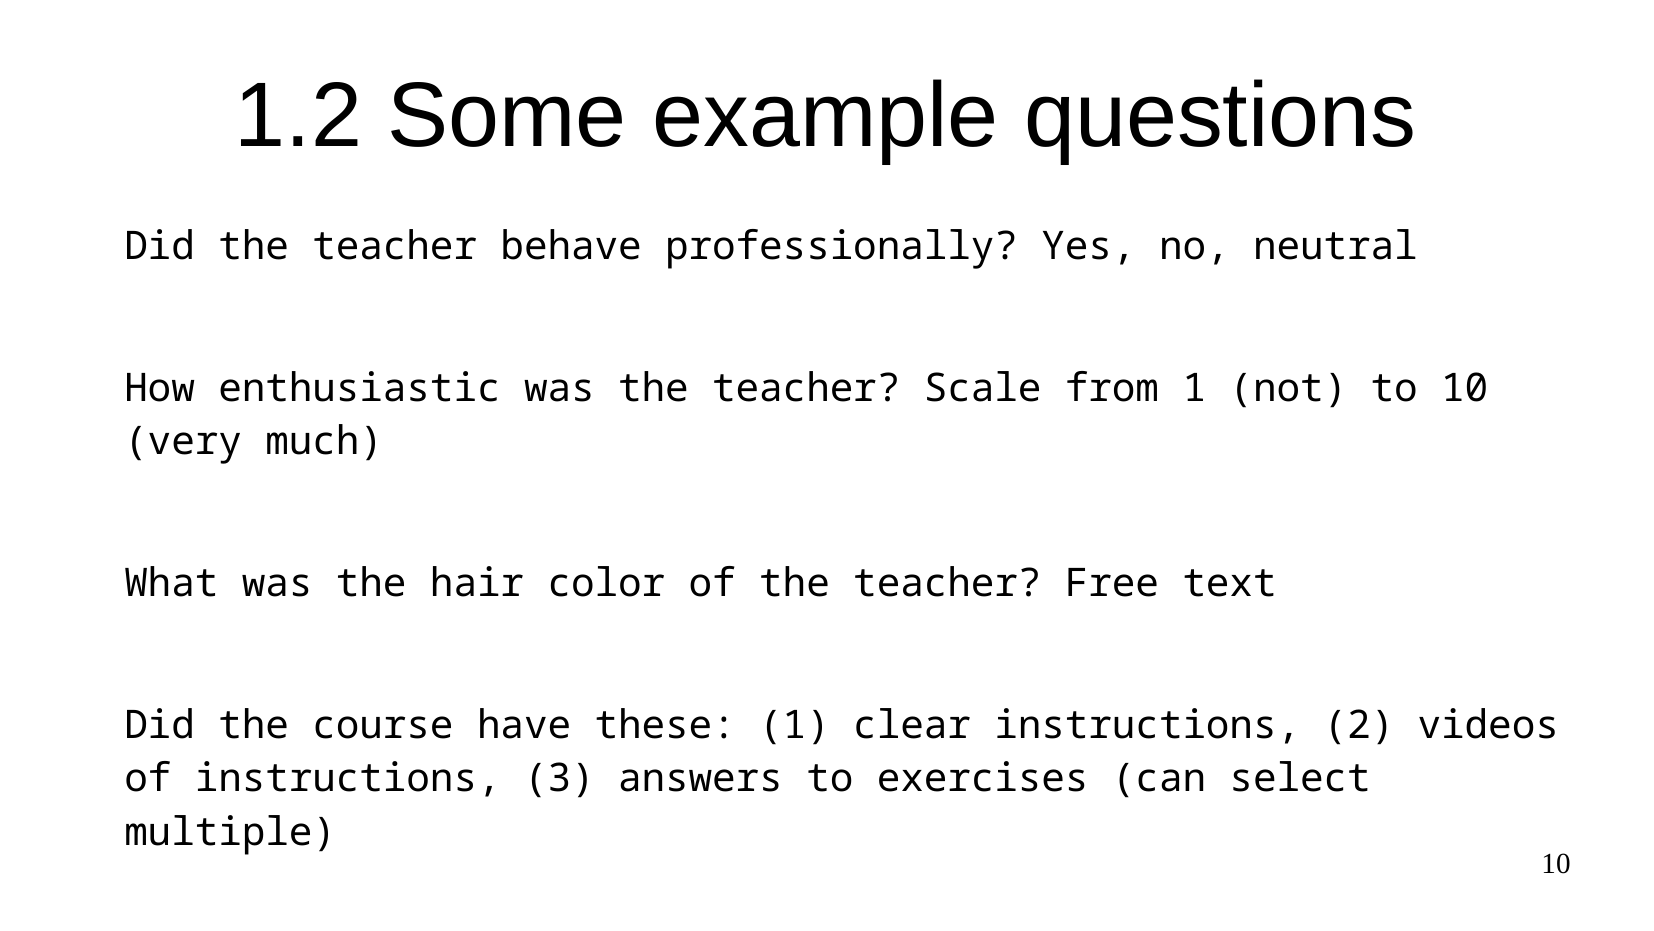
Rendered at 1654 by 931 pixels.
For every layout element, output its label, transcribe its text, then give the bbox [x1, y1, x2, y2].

list Did the teacher behave professionally? Yes, no, neutral How enthusiastic was the teacher? Scale from 1 (not) to 10 (very much) What was the hair color of the teacher? Free text Did the course have these: (1) clear instructions, (2) videos of instructions, (3) answers to exercises (can select multiple) [82, 217, 1571, 863]
title 1.2 Some example questions [82, 37, 1571, 193]
